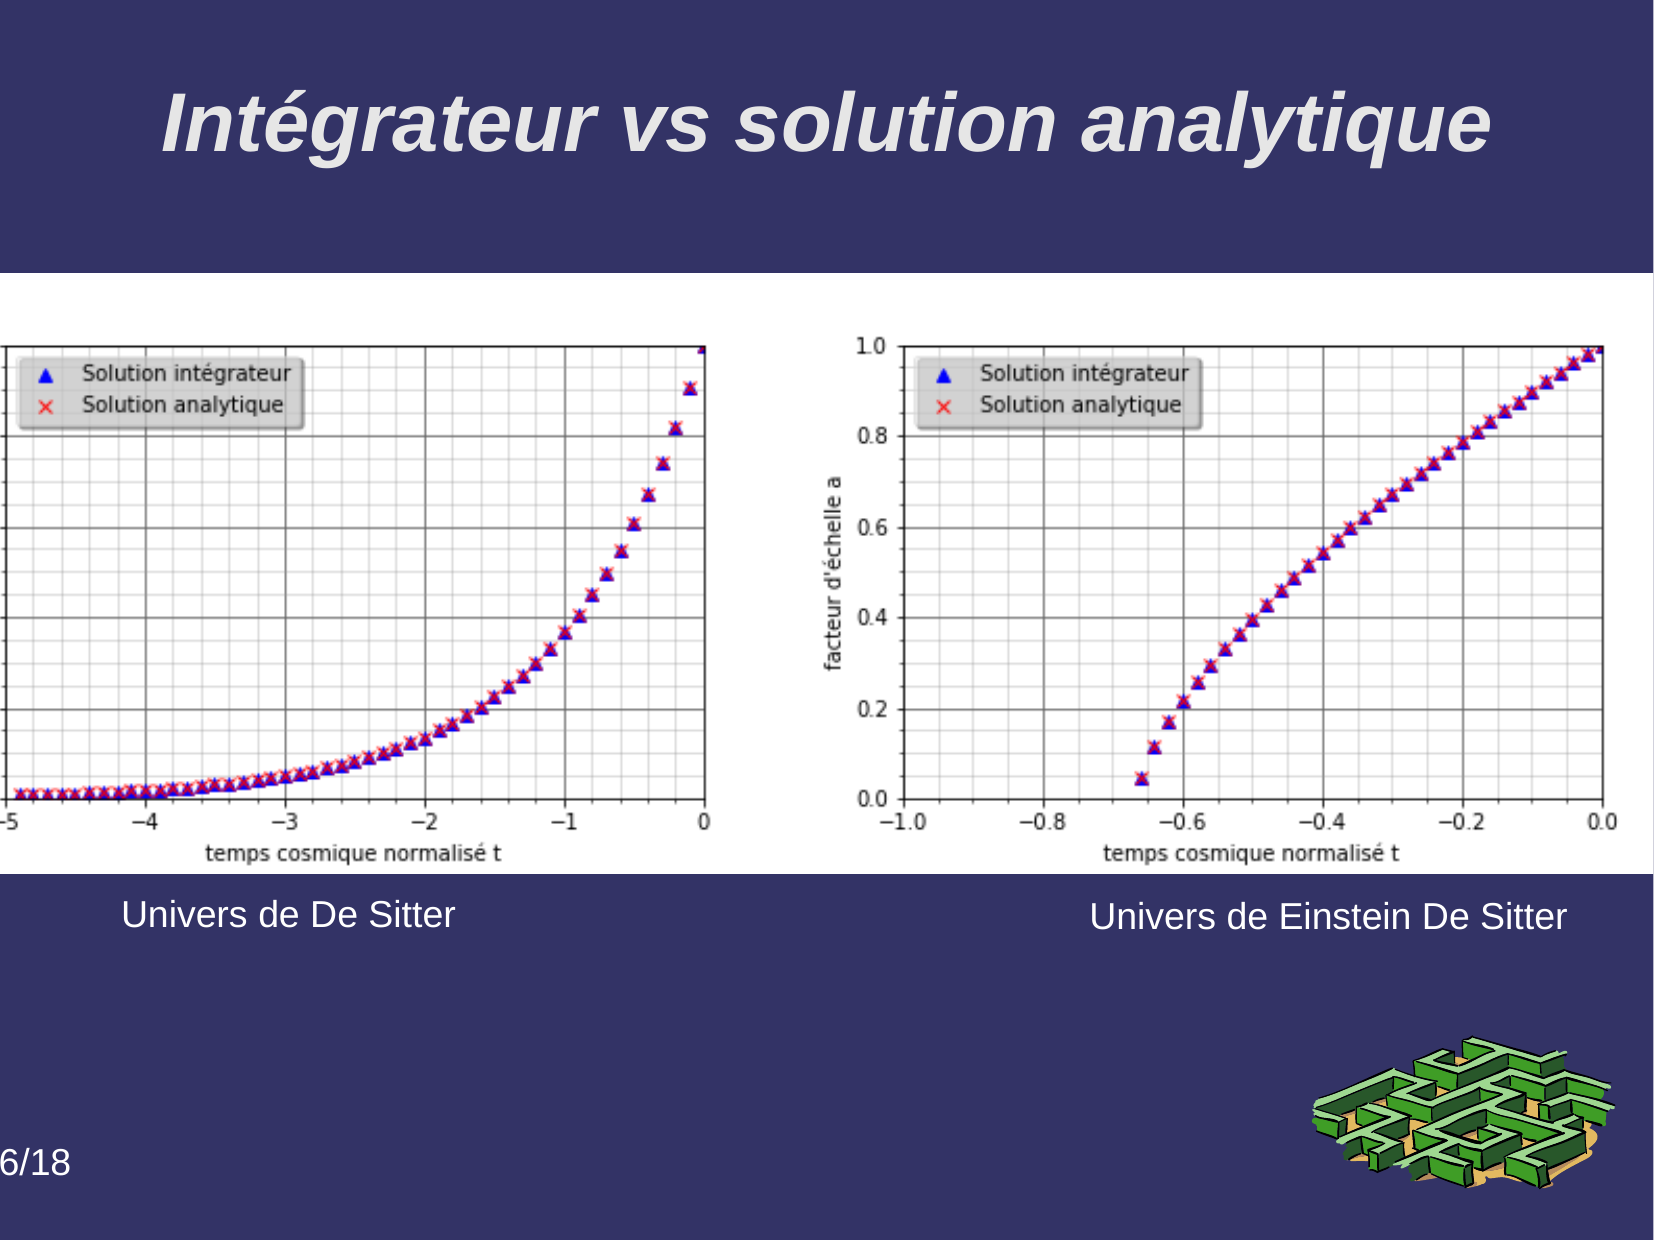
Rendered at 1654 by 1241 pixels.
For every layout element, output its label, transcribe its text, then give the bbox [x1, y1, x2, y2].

text_box Univers de Einstein De Sitter [1074, 888, 1583, 945]
picture [0, 273, 1654, 875]
text_box <numéro>/19 [47, 1133, 152, 1205]
text_box Univers de De Sitter [106, 885, 471, 943]
title Intégrateur vs solution analytique [121, 19, 1534, 227]
